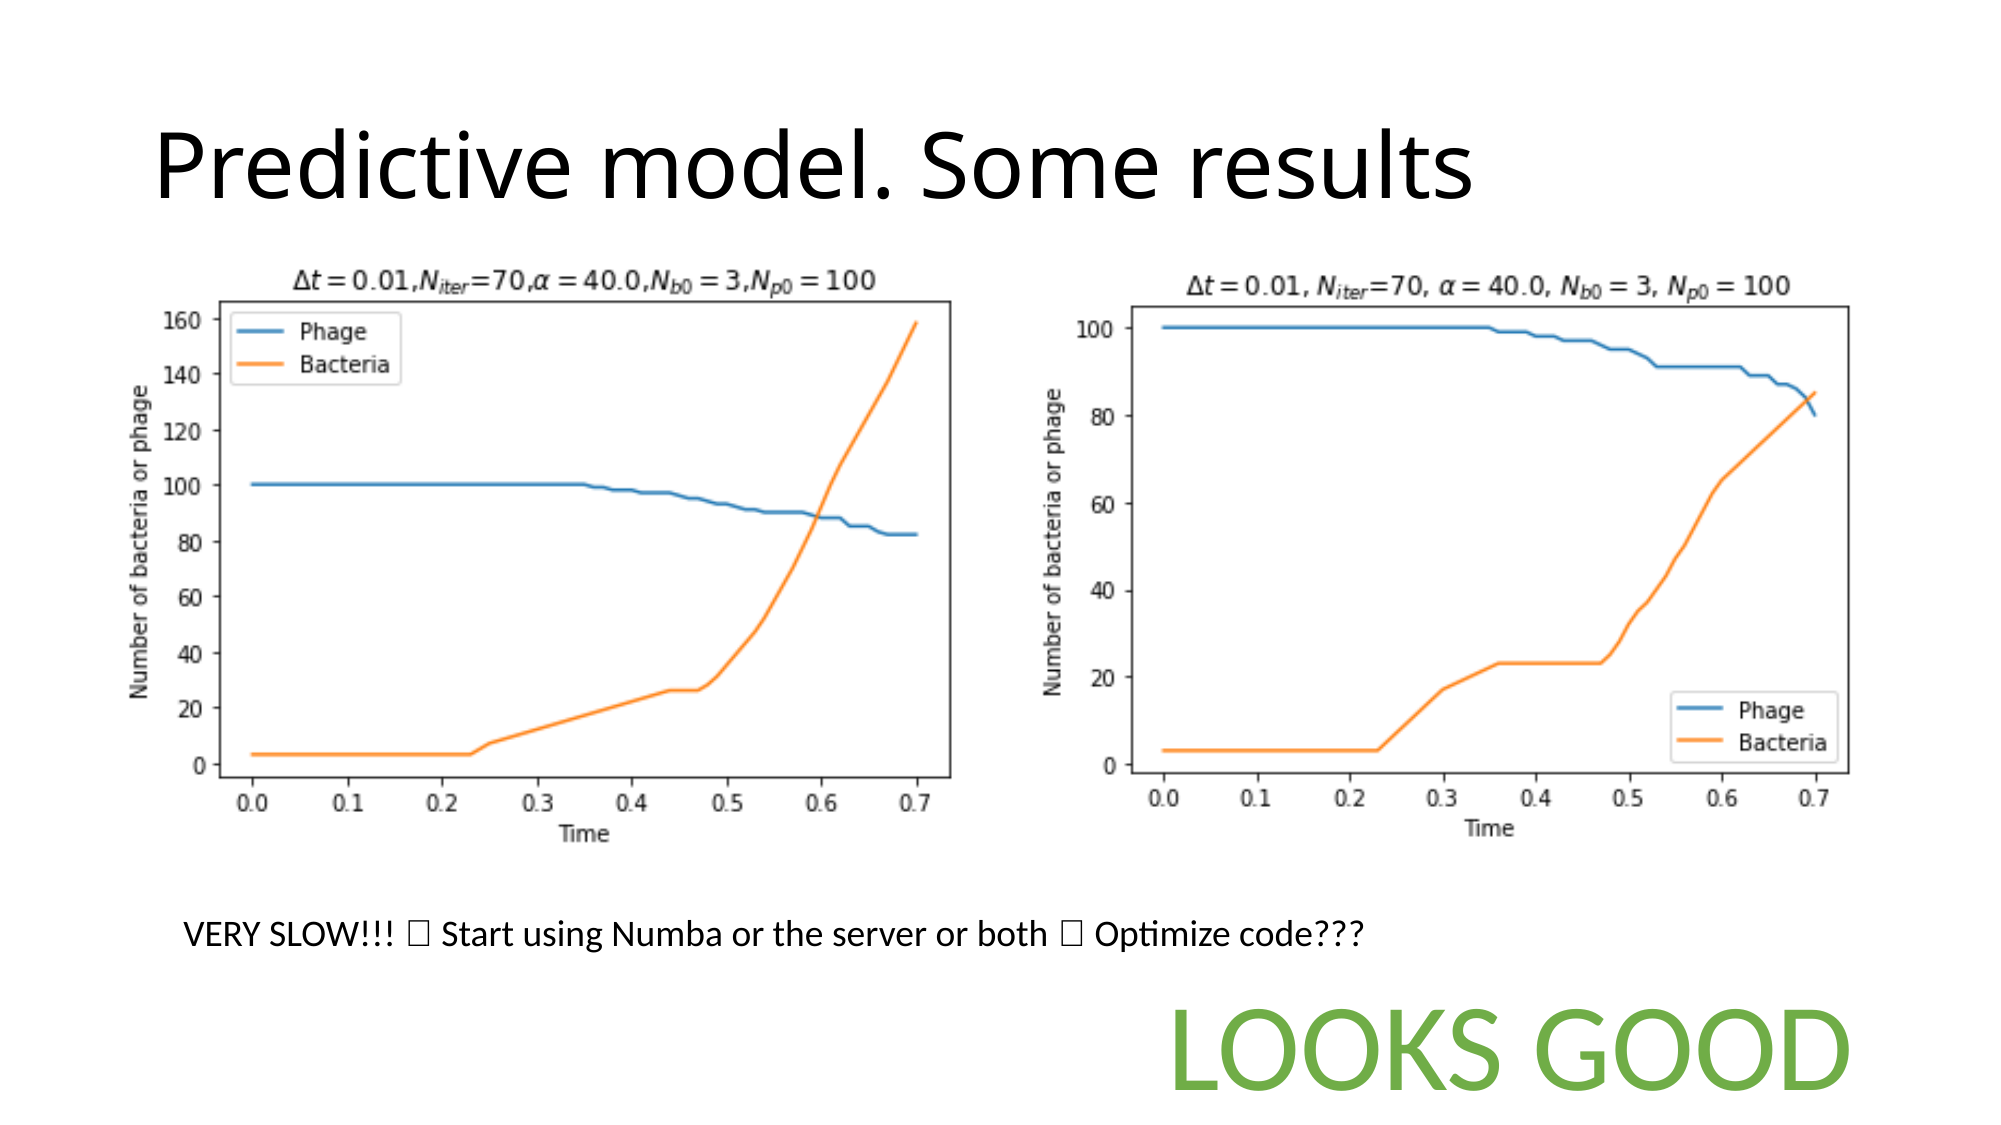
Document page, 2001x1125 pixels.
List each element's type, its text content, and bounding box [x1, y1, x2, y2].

picture [117, 251, 965, 860]
text_box LOOKS GOOD [1152, 958, 1898, 1125]
picture [1031, 257, 1863, 854]
text_box VERY SLOW!!!  Start using Numba or the server or both  Optimize code??? [168, 901, 1776, 963]
title Predictive model. Some results [137, 59, 1863, 278]
